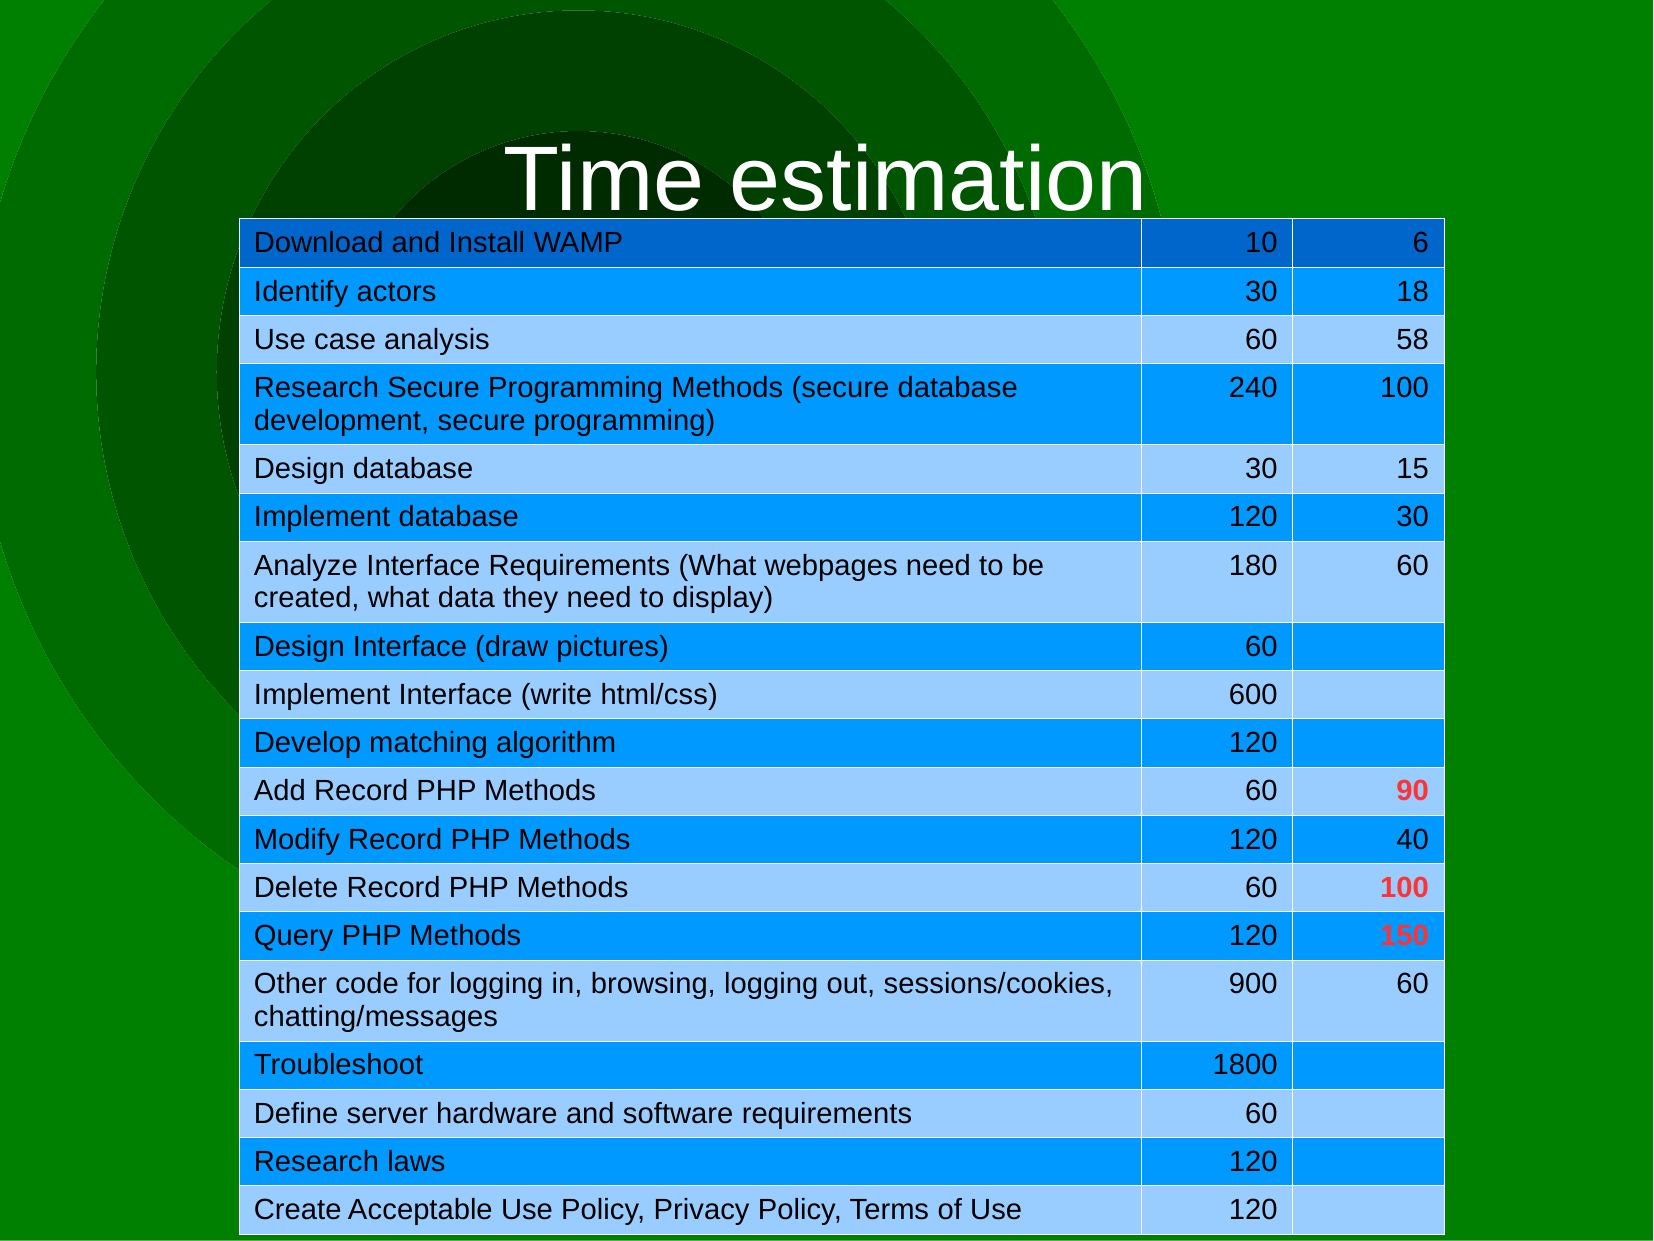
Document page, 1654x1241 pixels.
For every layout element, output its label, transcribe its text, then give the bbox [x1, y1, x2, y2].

table_cell Troubleshoot [240, 1042, 1141, 1089]
table_cell 1800 [1142, 1042, 1292, 1089]
table_cell Create Acceptable Use Policy, Privacy Policy, Terms of Use [240, 1186, 1141, 1234]
table_cell 58 [1293, 316, 1444, 363]
table_cell 60 [1142, 623, 1292, 670]
table_cell [1293, 1090, 1444, 1137]
table_cell Use case analysis [240, 316, 1141, 363]
table_cell 240 [1142, 364, 1292, 444]
title Time estimation [82, 75, 1571, 283]
table_cell 100 [1293, 364, 1444, 444]
table_cell 180 [1142, 542, 1292, 622]
table_cell 30 [1293, 494, 1444, 541]
table_cell 120 [1142, 816, 1292, 863]
table_cell Query PHP Methods [240, 912, 1141, 960]
table_cell Analyze Interface Requirements (What webpages need to be created, what data they need to display) [240, 542, 1141, 622]
table_cell 60 [1293, 542, 1444, 622]
table_cell Implement database [240, 494, 1141, 541]
table_cell [1293, 671, 1444, 718]
table_cell 120 [1142, 1138, 1292, 1185]
table_cell [1293, 1042, 1444, 1089]
table_cell 18 [1293, 268, 1444, 315]
table_cell 600 [1142, 671, 1292, 718]
table_cell Delete Record PHP Methods [240, 864, 1141, 911]
table_cell 30 [1142, 445, 1292, 493]
table_cell Design Interface (draw pictures) [240, 623, 1141, 670]
table_cell [1293, 1138, 1444, 1185]
table_header 10 [1142, 219, 1292, 267]
table_cell Identify actors [240, 268, 1141, 315]
table_cell 60 [1293, 961, 1444, 1041]
table_cell Research laws [240, 1138, 1141, 1185]
table_cell Other code for logging in, browsing, logging out, sessions/cookies, chatting/messages [240, 961, 1141, 1041]
table_cell [1293, 623, 1444, 670]
table_header Download and Install WAMP [240, 219, 1141, 267]
table_cell 60 [1142, 864, 1292, 911]
table_cell Implement Interface (write html/css) [240, 671, 1141, 718]
table_cell 100 [1293, 864, 1444, 911]
table_cell 40 [1293, 816, 1444, 863]
table_cell 120 [1142, 1186, 1292, 1234]
table_cell 150 [1293, 912, 1444, 960]
table_cell Develop matching algorithm [240, 719, 1141, 767]
table_cell Add Record PHP Methods [240, 768, 1141, 815]
table_cell 60 [1142, 316, 1292, 363]
table_cell 90 [1293, 768, 1444, 815]
table_cell [1293, 719, 1444, 767]
table_cell 120 [1142, 912, 1292, 960]
table_header 6 [1293, 219, 1444, 267]
table_cell Design database [240, 445, 1141, 493]
table_cell Modify Record PHP Methods [240, 816, 1141, 863]
table_cell 15 [1293, 445, 1444, 493]
table_cell Research Secure Programming Methods (secure database development, secure programming) [240, 364, 1141, 444]
table_cell 900 [1142, 961, 1292, 1041]
table_cell Define server hardware and software requirements [240, 1090, 1141, 1137]
table_cell 120 [1142, 719, 1292, 767]
table_cell 120 [1142, 494, 1292, 541]
table_cell 30 [1142, 268, 1292, 315]
table_cell 60 [1142, 1090, 1292, 1137]
table_cell 60 [1142, 768, 1292, 815]
table_cell [1293, 1186, 1444, 1234]
